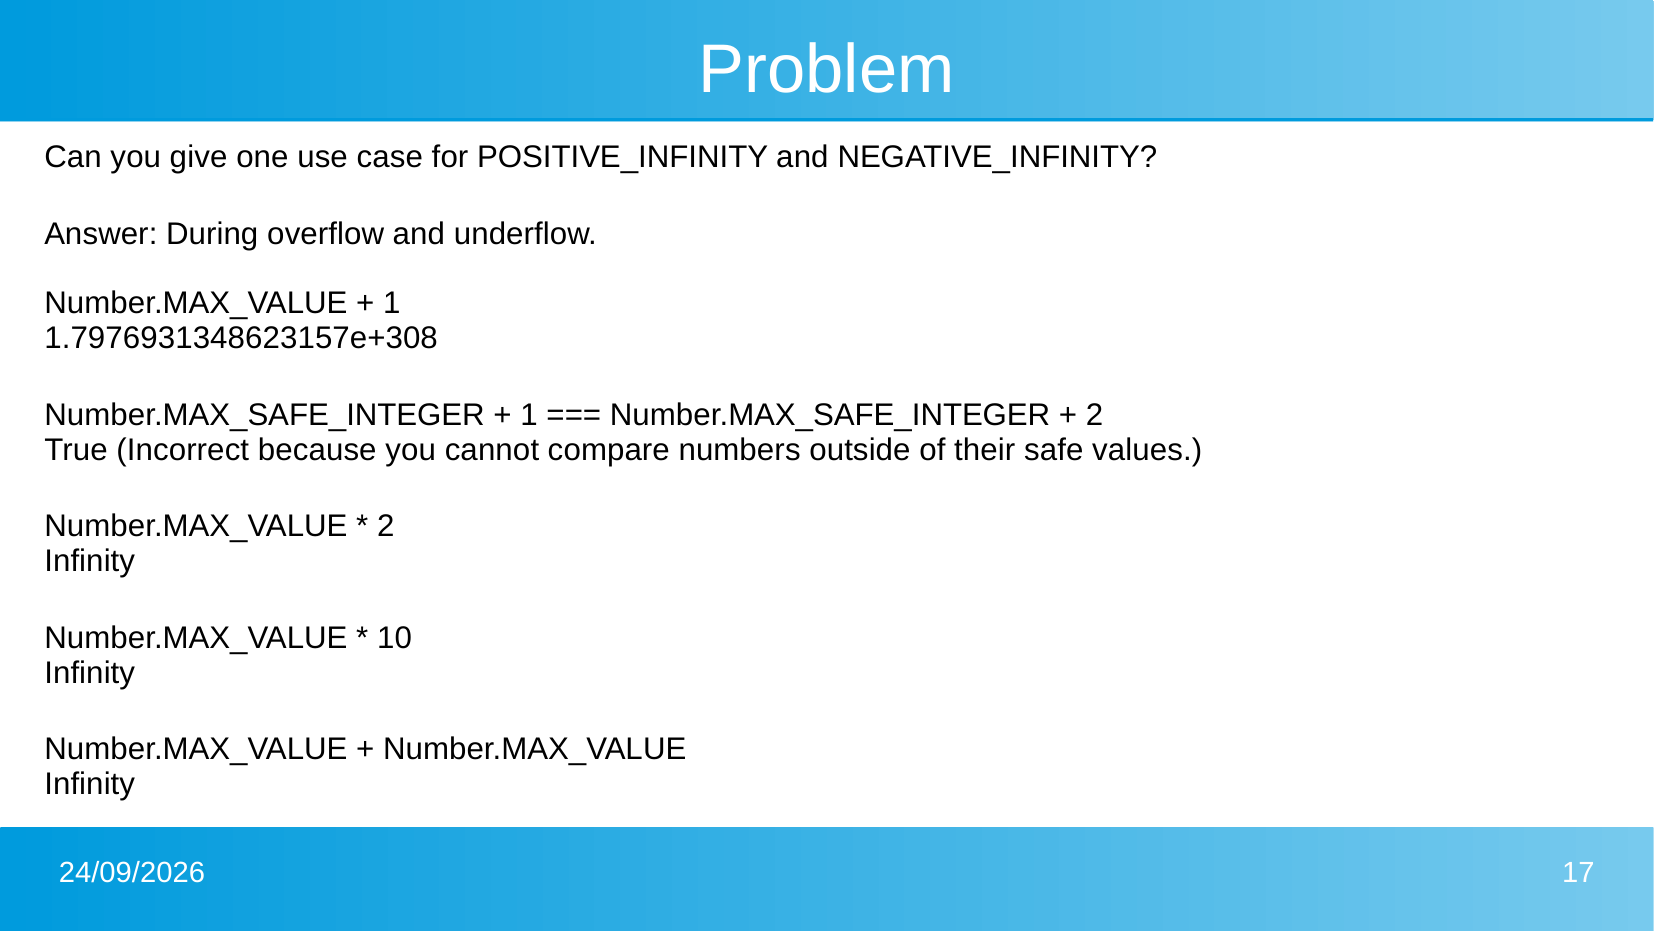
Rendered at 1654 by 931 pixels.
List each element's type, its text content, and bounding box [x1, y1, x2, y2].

title Problem [59, 29, 1595, 108]
text_box Can you give one use case for POSITIVE_INFINITY and NEGATIVE_INFINITY? Answer: During overflow and underflow. Number.MAX_VALUE + 1 1.7976931348623157e+308 Number.MAX_SAFE_INTEGER + 1 === Number.MAX_SAFE_INTEGER + 2 True (Incorrect because you cannot compare numbers outside of their safe values.) Number.MAX_VALUE * 2 Infinity Number.MAX_VALUE * 10 Infinity Number.MAX_VALUE + Number.MAX_VALUE Infinity [29, 132, 1625, 851]
